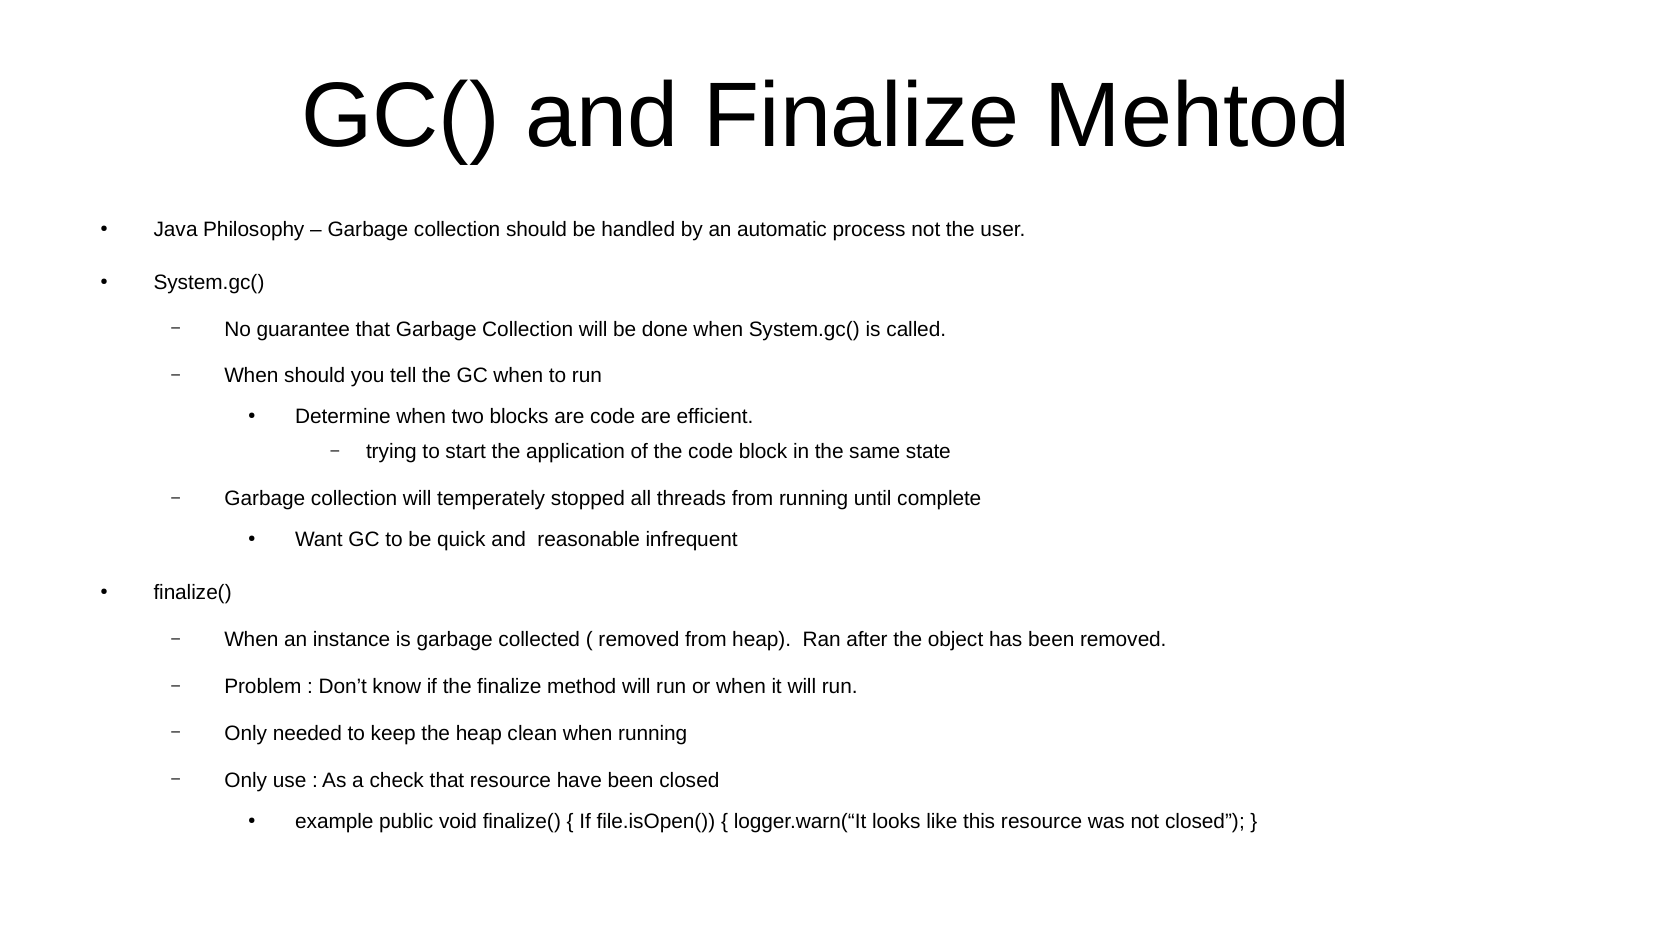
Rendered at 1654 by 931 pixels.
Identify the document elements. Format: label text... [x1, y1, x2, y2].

list Java Philosophy – Garbage collection should be handled by an automatic process not the user. System.gc() No guarantee that Garbage Collection will be done when System.gc() is called. When should you tell the GC when to run Determine when two blocks are code are efficient. trying to start the application of the code block in the same state Garbage collection will temperately stopped all threads from running until complete Want GC to be quick and reasonable infrequent finalize() When an instance is garbage collected ( removed from heap). Ran after the object has been removed. Problem : Don’t know if the finalize method will run or when it will run. Only needed to keep the heap clean when running Only use : As a check that resource have been closed example public void finalize() { If file.isOpen()) { logger.warn(“It looks like this resource was not closed”); } [82, 217, 1591, 901]
title GC() and Finalize Mehtod [82, 37, 1571, 193]
